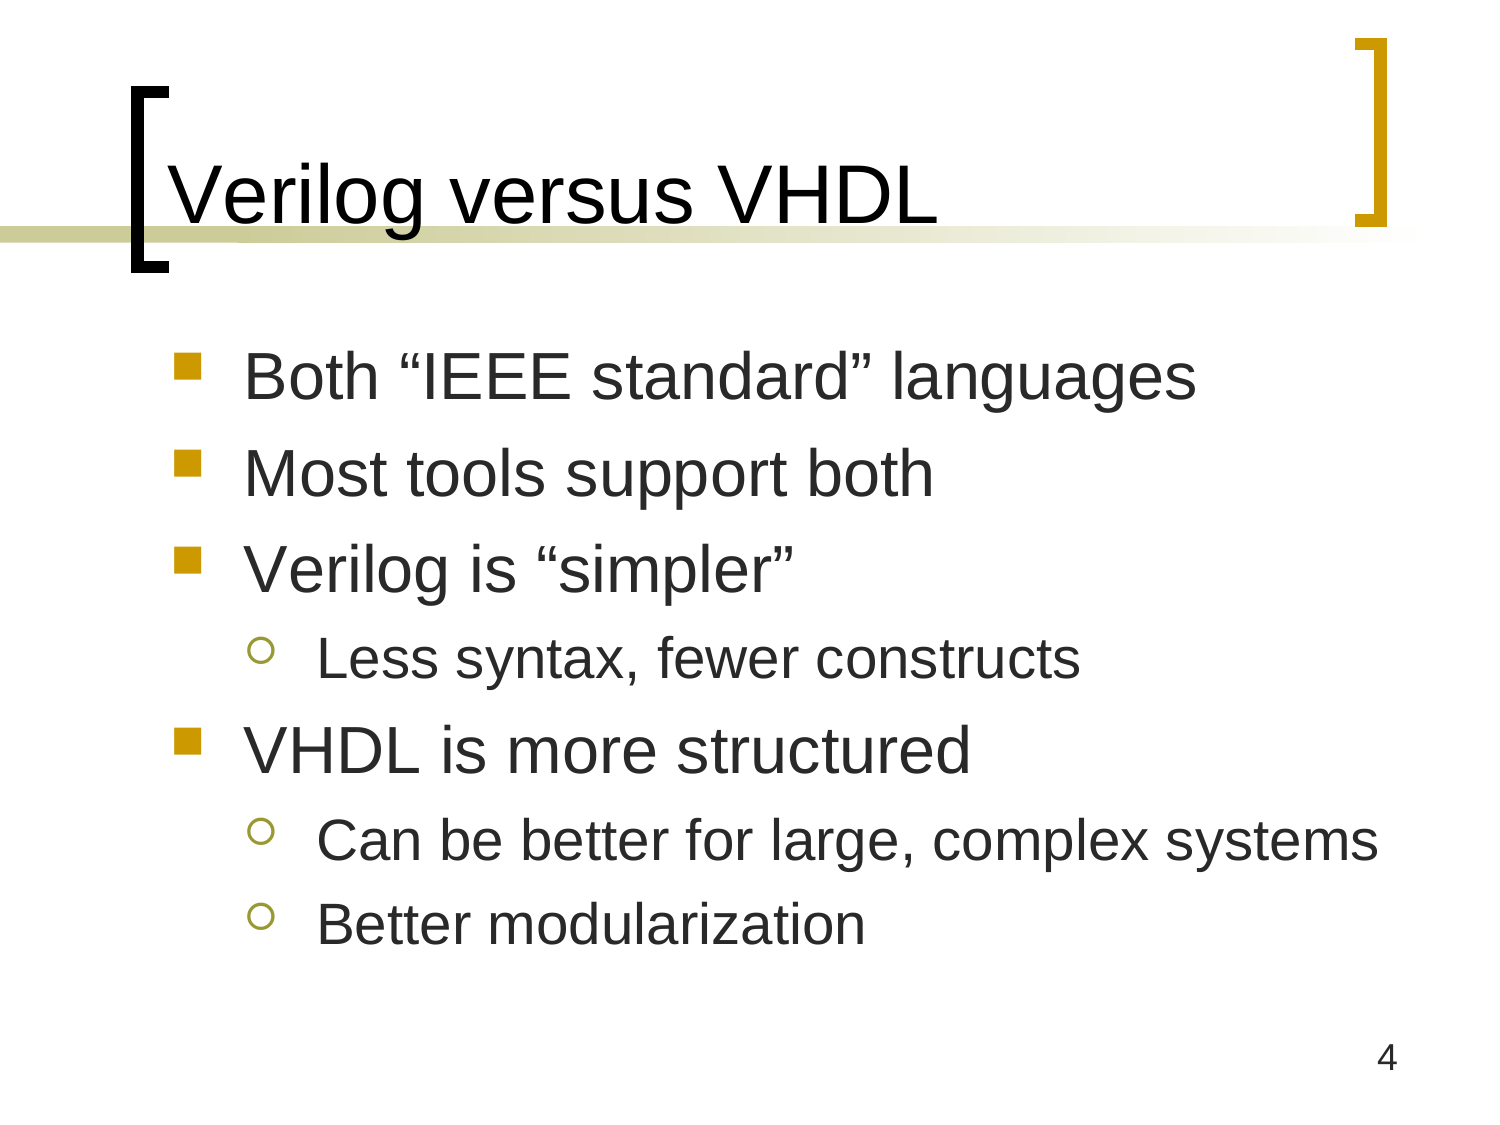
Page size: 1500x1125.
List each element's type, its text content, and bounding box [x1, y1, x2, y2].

list Both “IEEE standard” languages Most tools support both Verilog is “simpler” Less syntax, fewer constructs VHDL is more structured Can be better for large, complex systems Better modularization [155, 324, 1413, 1000]
title Verilog versus VHDL [152, 15, 1328, 248]
